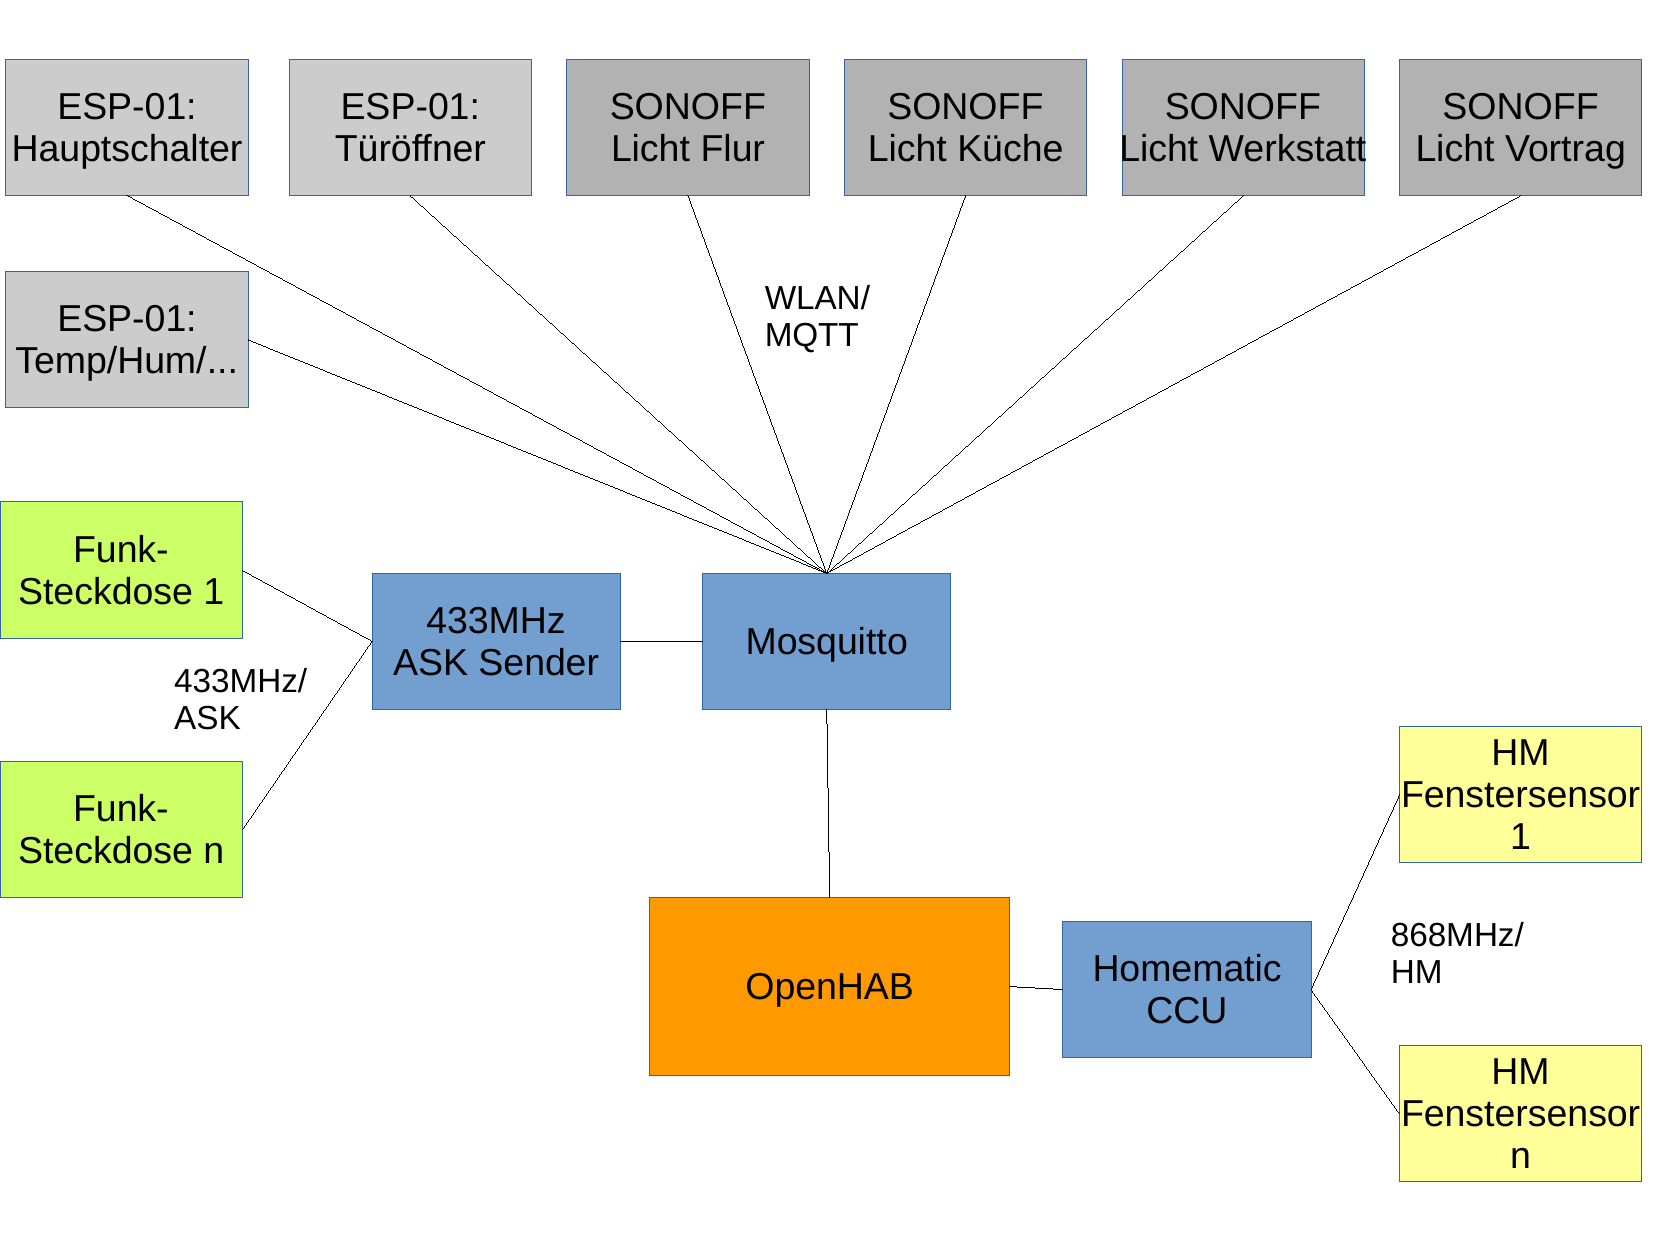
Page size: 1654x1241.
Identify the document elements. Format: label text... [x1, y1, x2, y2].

text_box SONOFF Licht Werkstatt [1122, 59, 1365, 196]
text_box 433MHz/ ASK [159, 655, 323, 745]
text_box SONOFF Licht Küche [844, 59, 1087, 196]
text_box ESP-01: Hauptschalter [5, 59, 249, 196]
text_box ESP-01: Temp/Hum/... [5, 271, 249, 408]
text_box Funk- Steckdose 1 [0, 501, 243, 639]
text_box Mosquitto [702, 573, 951, 710]
text_box HM Fenstersensor n [1399, 1045, 1642, 1182]
text_box ESP-01: Türöffner [289, 59, 532, 196]
text_box HM Fenstersensor 1 [1399, 726, 1642, 863]
text_box WLAN/ MQTT [750, 272, 886, 361]
text_box SONOFF Licht Flur [566, 59, 810, 196]
text_box SONOFF Licht Vortrag [1399, 59, 1642, 196]
text_box Homematic CCU [1062, 921, 1312, 1058]
text_box 868MHz/ HM [1375, 909, 1539, 999]
text_box Funk- Steckdose n [0, 761, 243, 898]
text_box OpenHAB [649, 897, 1010, 1076]
text_box 433MHz ASK Sender [372, 573, 621, 710]
